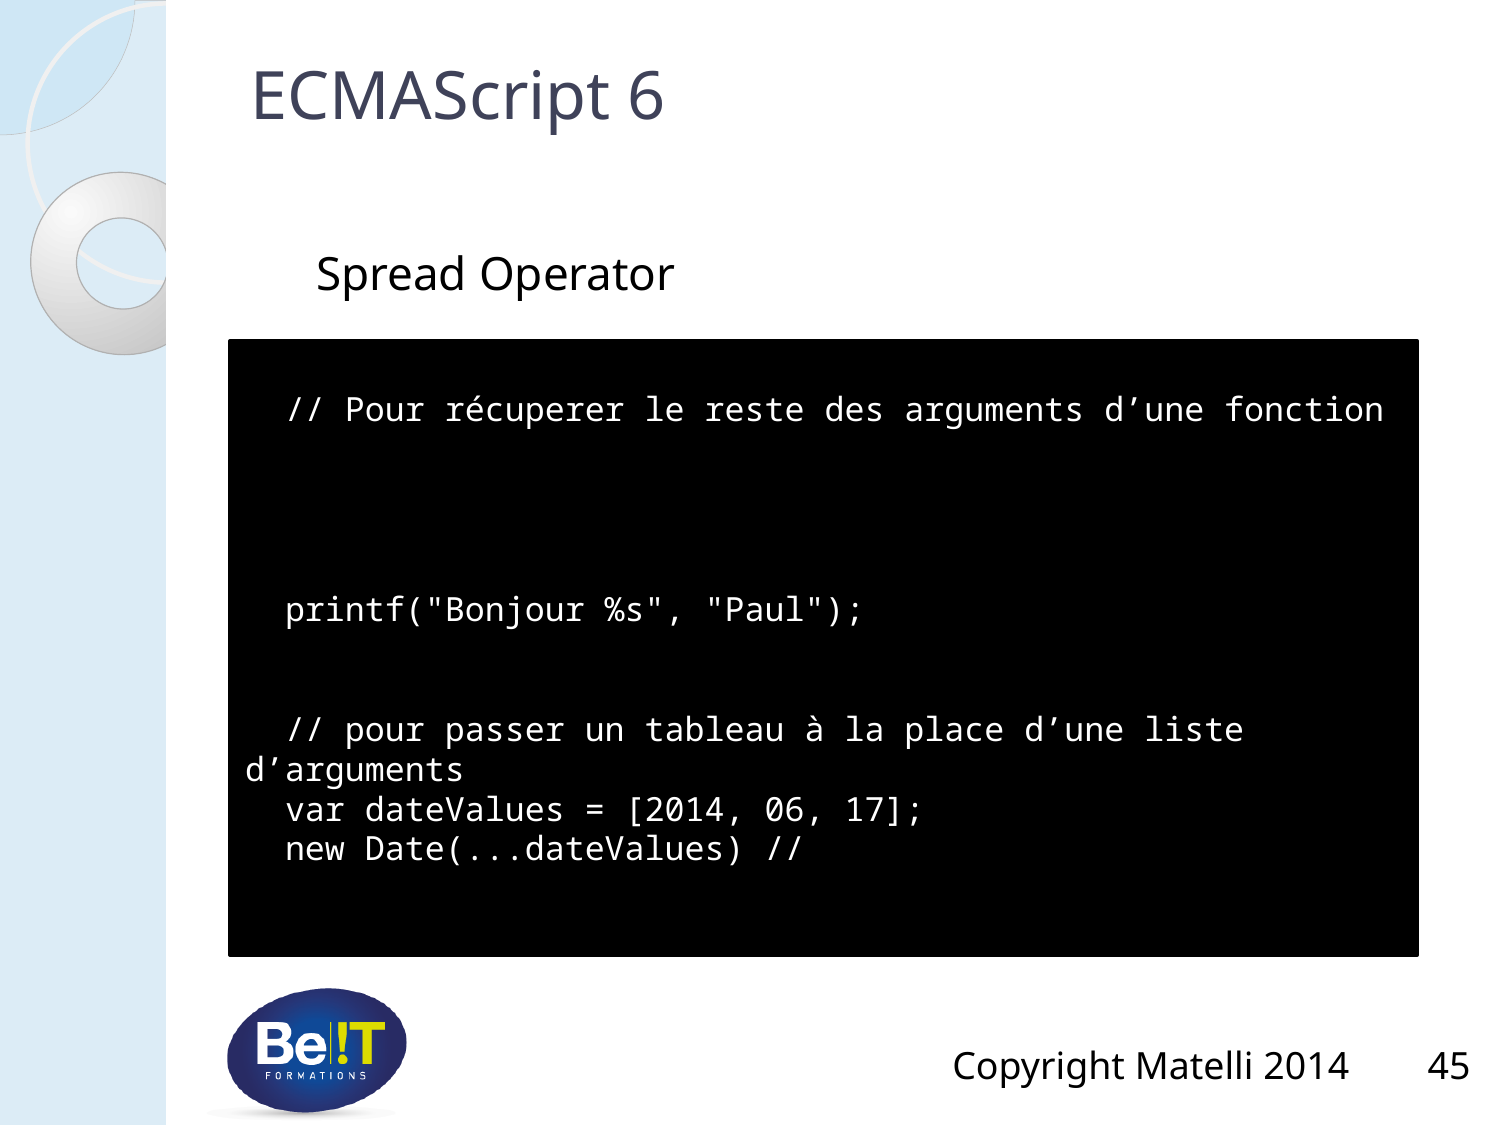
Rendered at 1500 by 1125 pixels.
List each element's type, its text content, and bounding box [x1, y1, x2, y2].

picture [171, 977, 442, 1125]
footer Copyright Matelli 2014 [937, 1034, 1413, 1113]
text_box // Pour récuperer le reste des arguments d’une fonction function printf(format, ...args) { // ... } printf("Bonjour %s", "Paul"); // pour passer un tableau à la place d’une liste d’arguments var dateValues = [2014, 06, 17]; new Date(...dateValues) // Thu Jul 17 2014 00:00:00 GMT+0200 [230, 341, 1418, 955]
title ECMAScript 6 [235, 45, 1466, 233]
slide_number <numéro> [1413, 1034, 1488, 1113]
list Spread Operator [235, 237, 1466, 1025]
